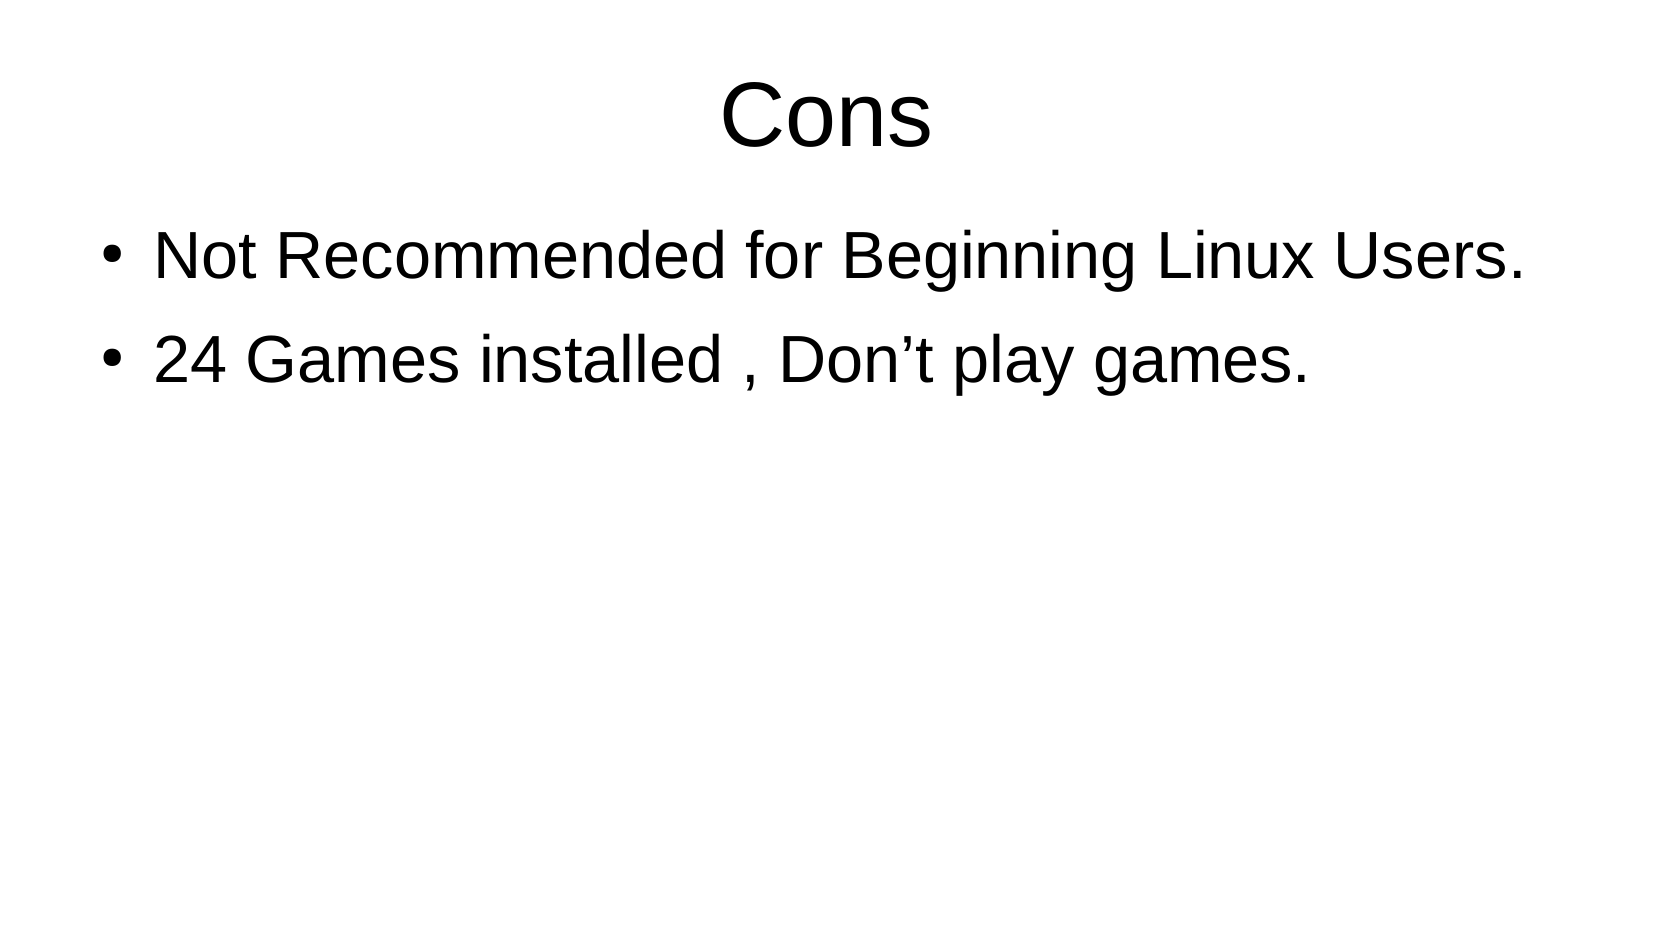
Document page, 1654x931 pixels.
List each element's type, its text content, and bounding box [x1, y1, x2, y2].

title Cons [82, 37, 1571, 193]
list Not Recommended for Beginning Linux Users. 24 Games installed , Don’t play games. [82, 217, 1571, 758]
text_box [637, 225, 716, 358]
